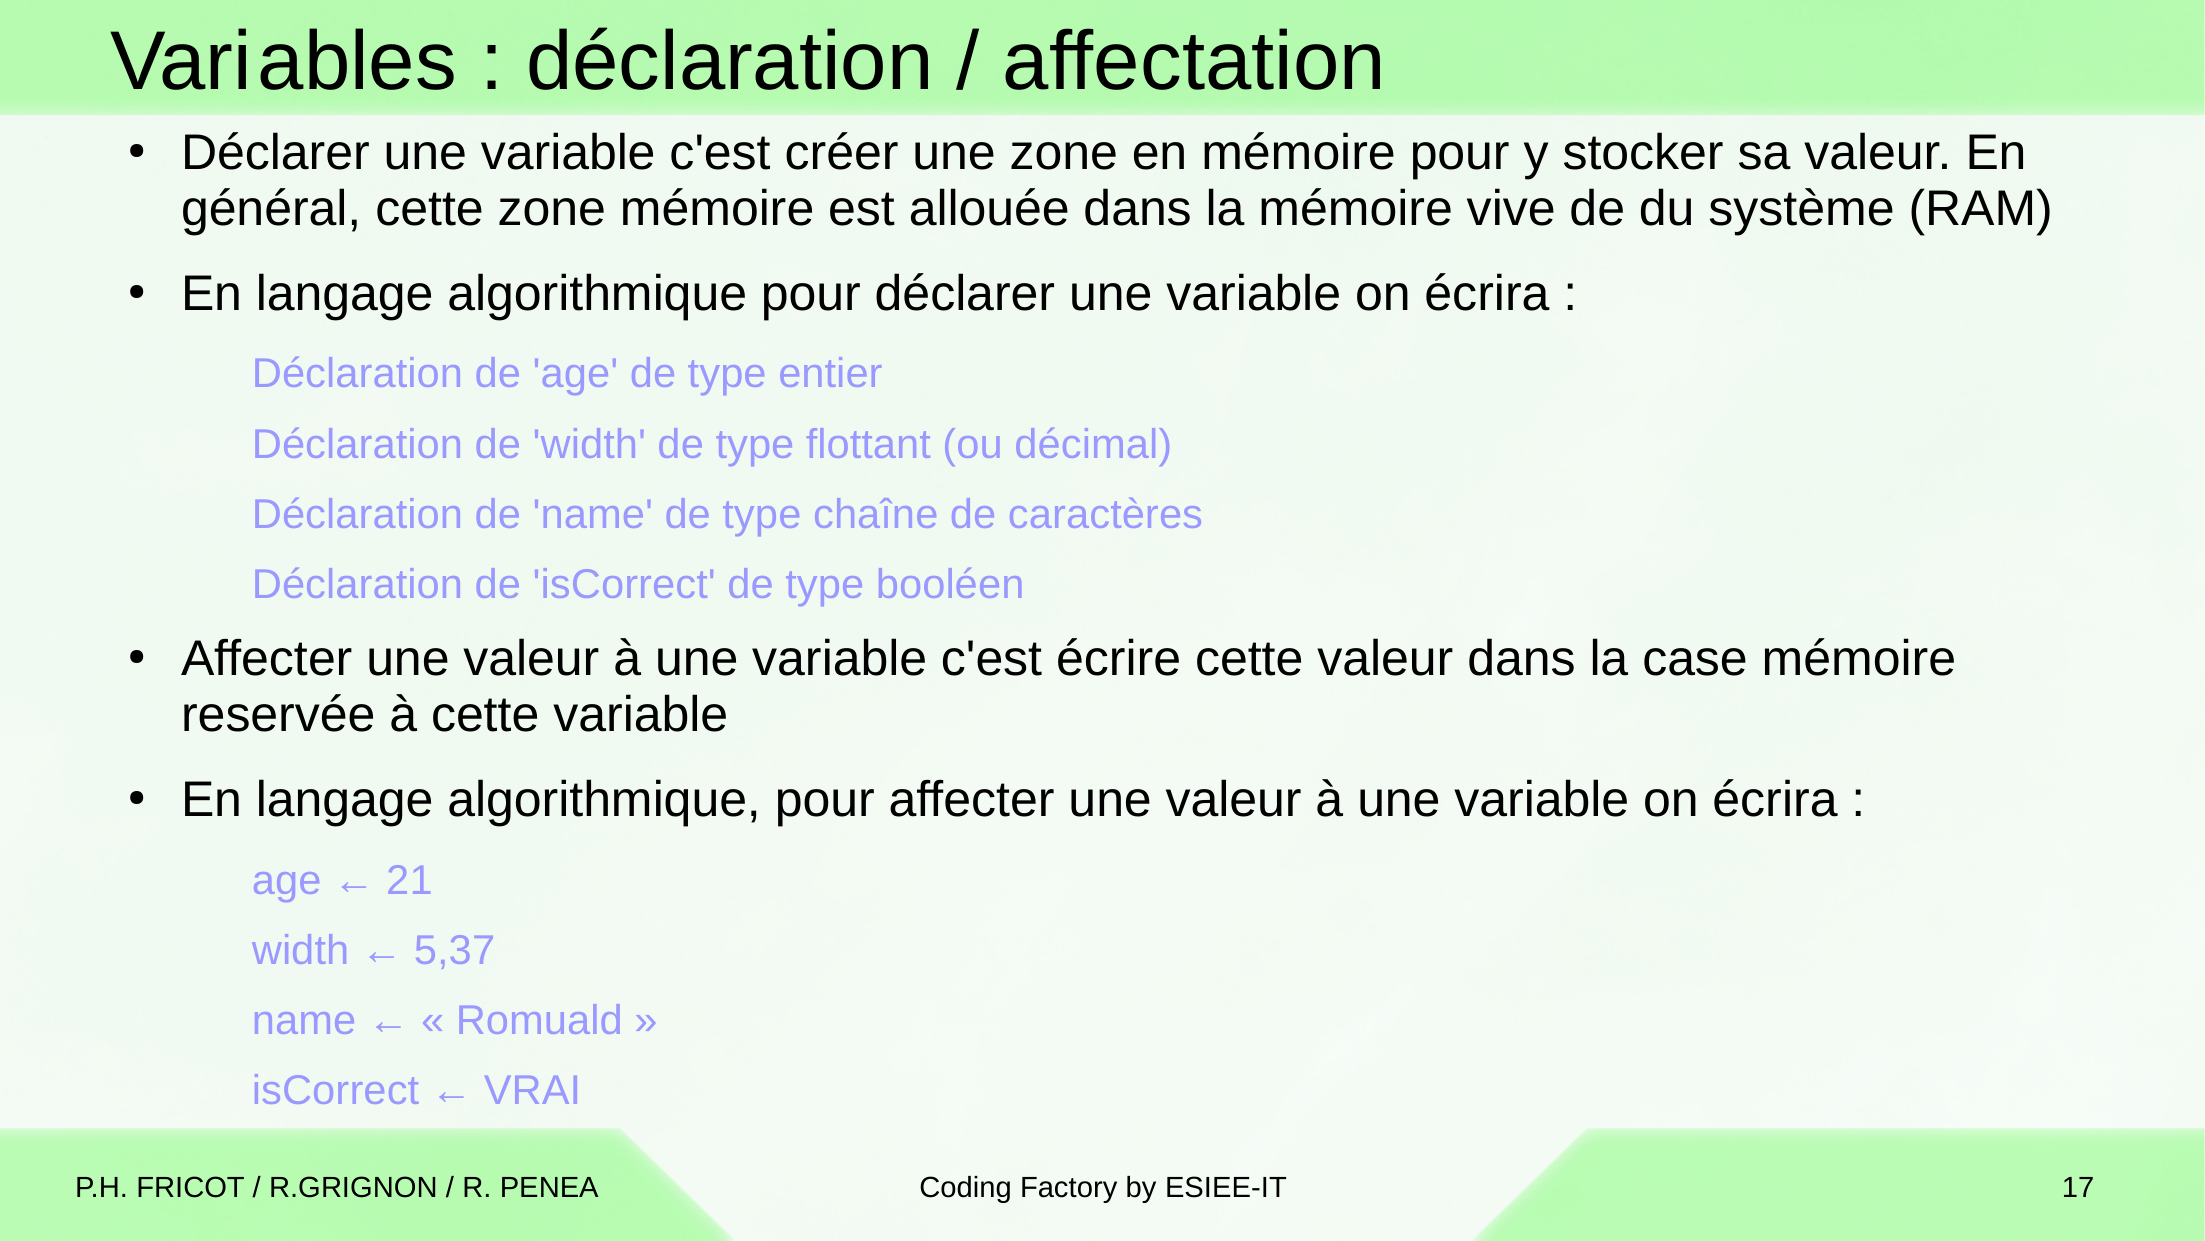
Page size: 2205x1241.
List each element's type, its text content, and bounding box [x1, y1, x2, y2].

list Déclarer une variable c'est créer une zone en mémoire pour y stocker sa valeur. En général, cette zone mémoire est allouée dans la mémoire vive de du système (RAM) En langage algorithmique pour déclarer une variable on écrira : Déclaration de 'age' de type entier Déclaration de 'width' de type flottant (ou décimal) Déclaration de 'name' de type chaîne de caractères Déclaration de 'isCorrect' de type booléen Affecter une valeur à une variable c'est écrire cette valeur dans la case mémoire reservée à cette variable En langage algorithmique, pour affecter une valeur à une variable on écrira : age ← 21 width ← 5,37 name ← « Romuald » isCorrect ← VRAI [110, 194, 2095, 1196]
title Vari ables : déclaration / affectation [110, 49, 2095, 194]
picture [0, 0, 2205, 1241]
